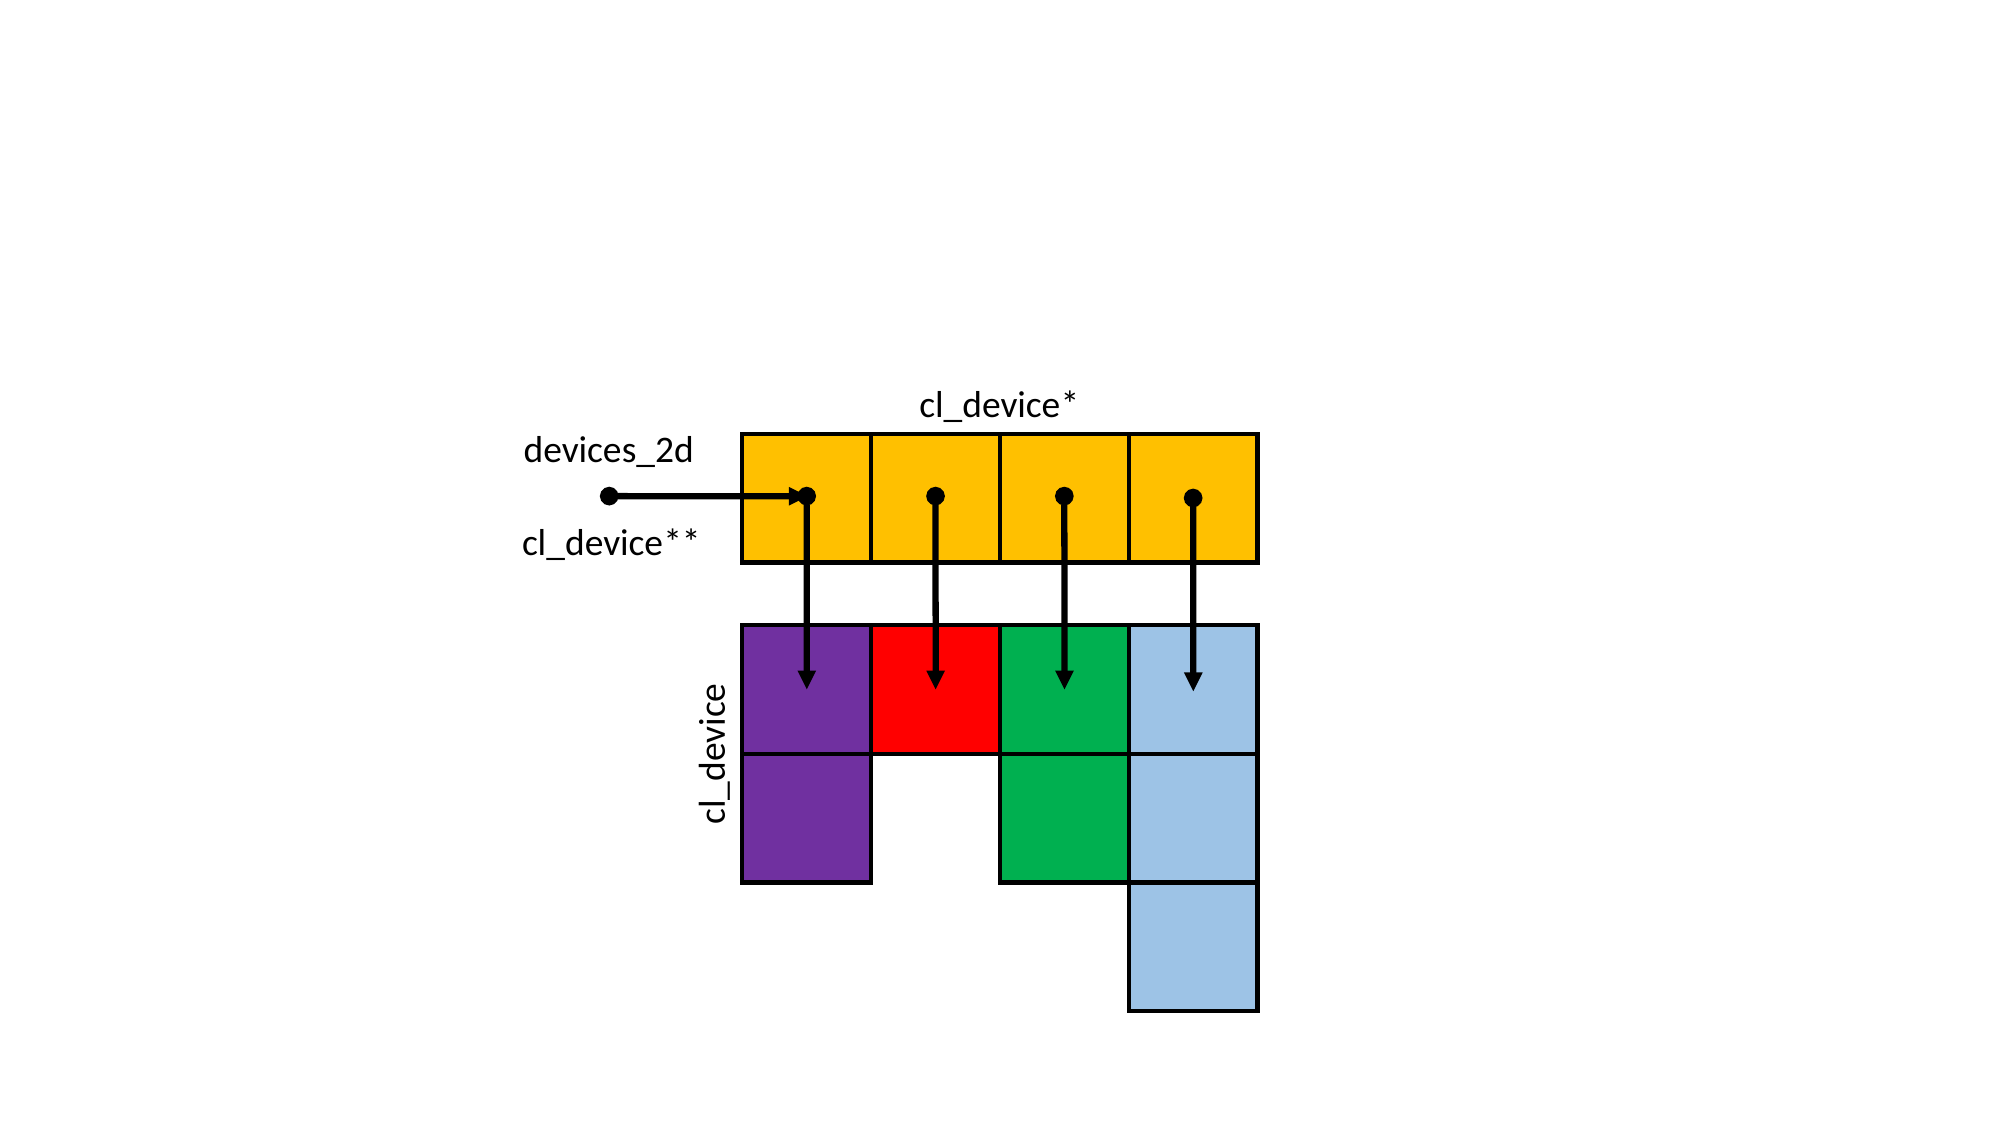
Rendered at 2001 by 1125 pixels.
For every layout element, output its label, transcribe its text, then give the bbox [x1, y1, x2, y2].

text_box devices_2d [508, 417, 709, 478]
text_box cl_device* [904, 372, 1095, 433]
text_box [742, 624, 1258, 1012]
text_box cl_device [679, 668, 740, 840]
text_box [742, 433, 1258, 563]
text_box cl_device** [507, 510, 716, 571]
text_box [742, 500, 803, 563]
